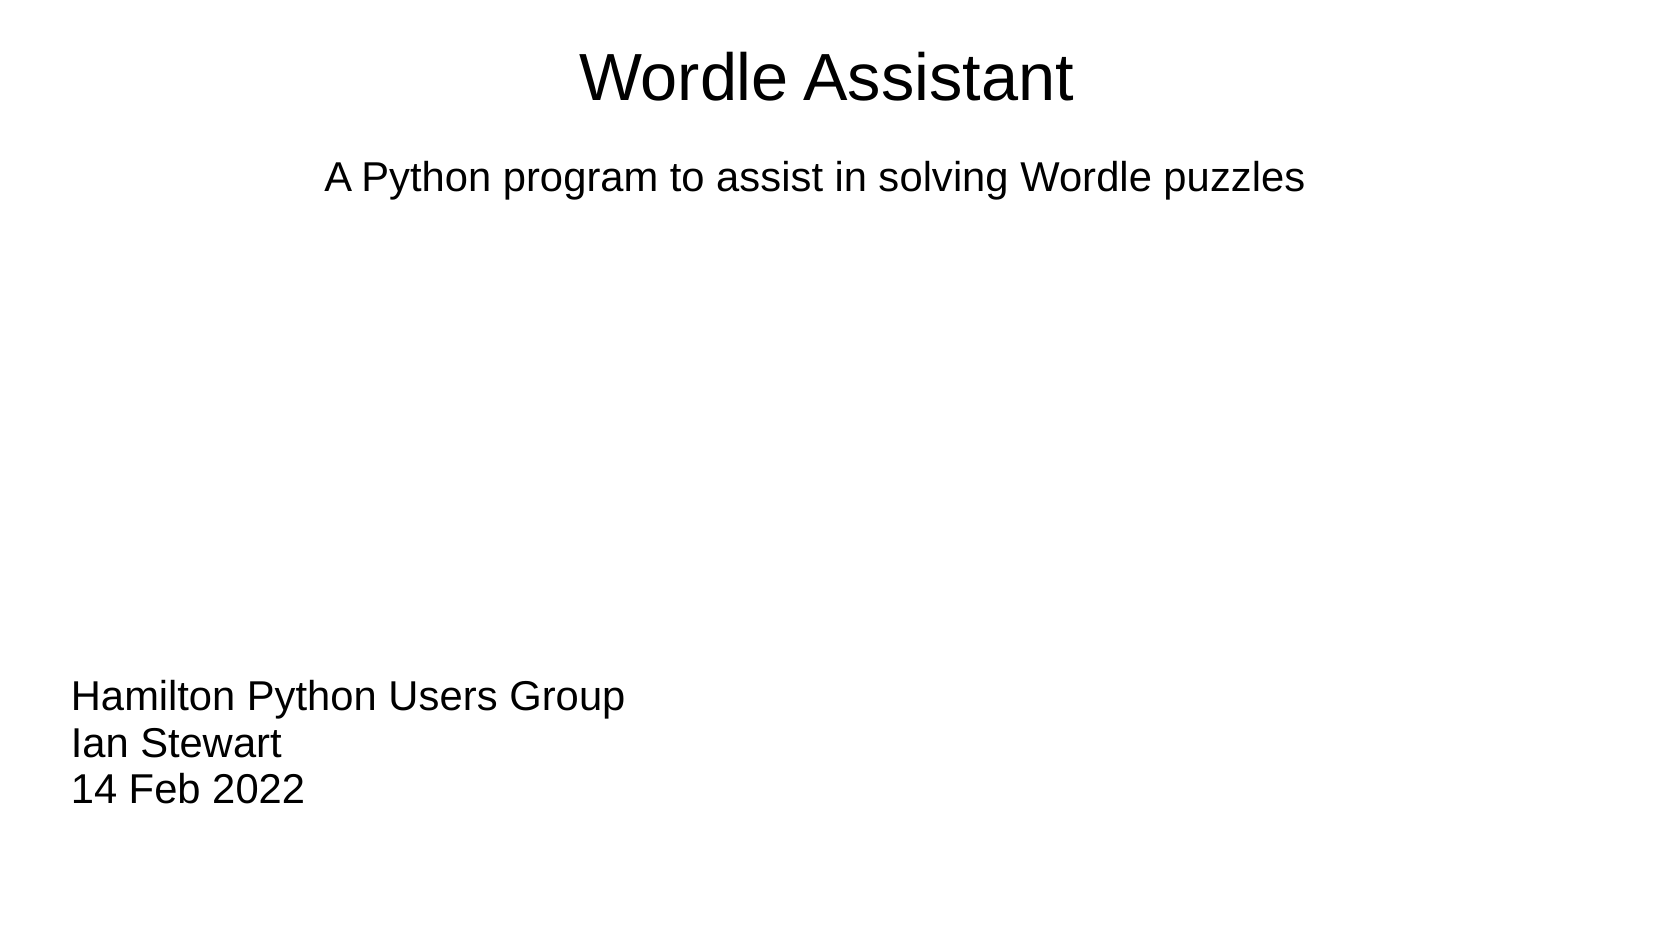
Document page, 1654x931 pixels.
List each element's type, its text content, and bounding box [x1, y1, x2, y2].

subtitle Hamilton Python Users Group Ian Stewart 14 Feb 2022 [70, 673, 1559, 863]
text_box A Python program to assist in solving Wordle puzzles [70, 153, 1560, 331]
title Wordle Assistant [82, 37, 1571, 119]
